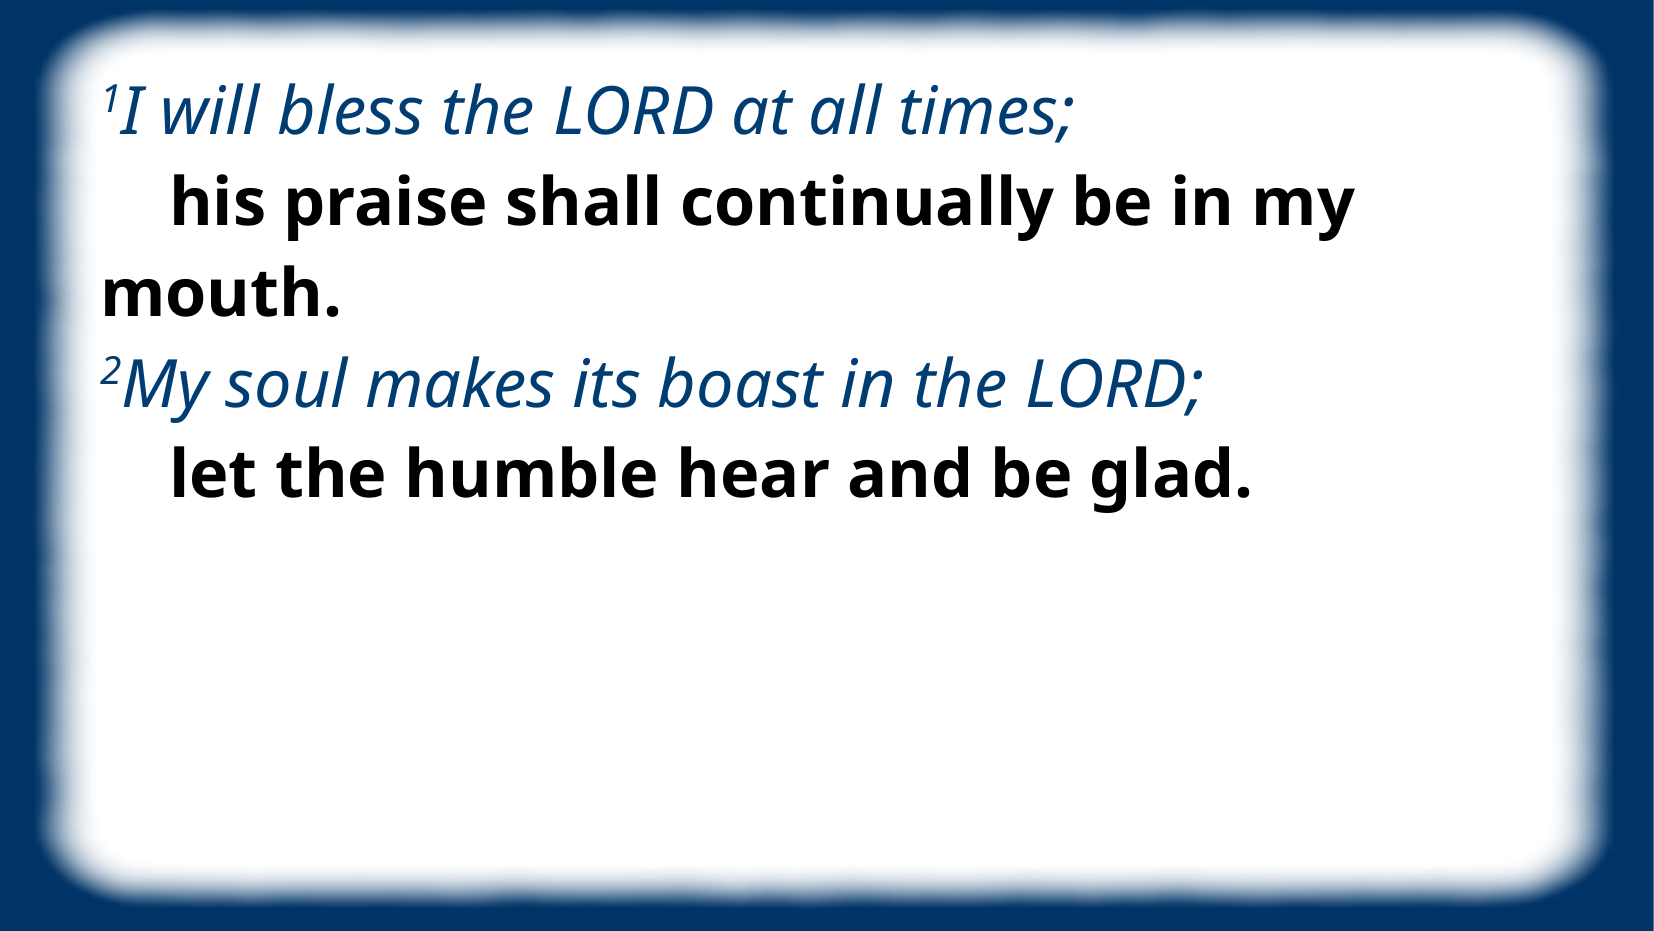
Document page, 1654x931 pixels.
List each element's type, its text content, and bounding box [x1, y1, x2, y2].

text_box 1I will bless the Lord at all times; his praise shall continually be in my mouth. 2My soul makes its boast in the Lord; let the humble hear and be glad. [85, 56, 1571, 426]
picture [0, 0, 1654, 931]
